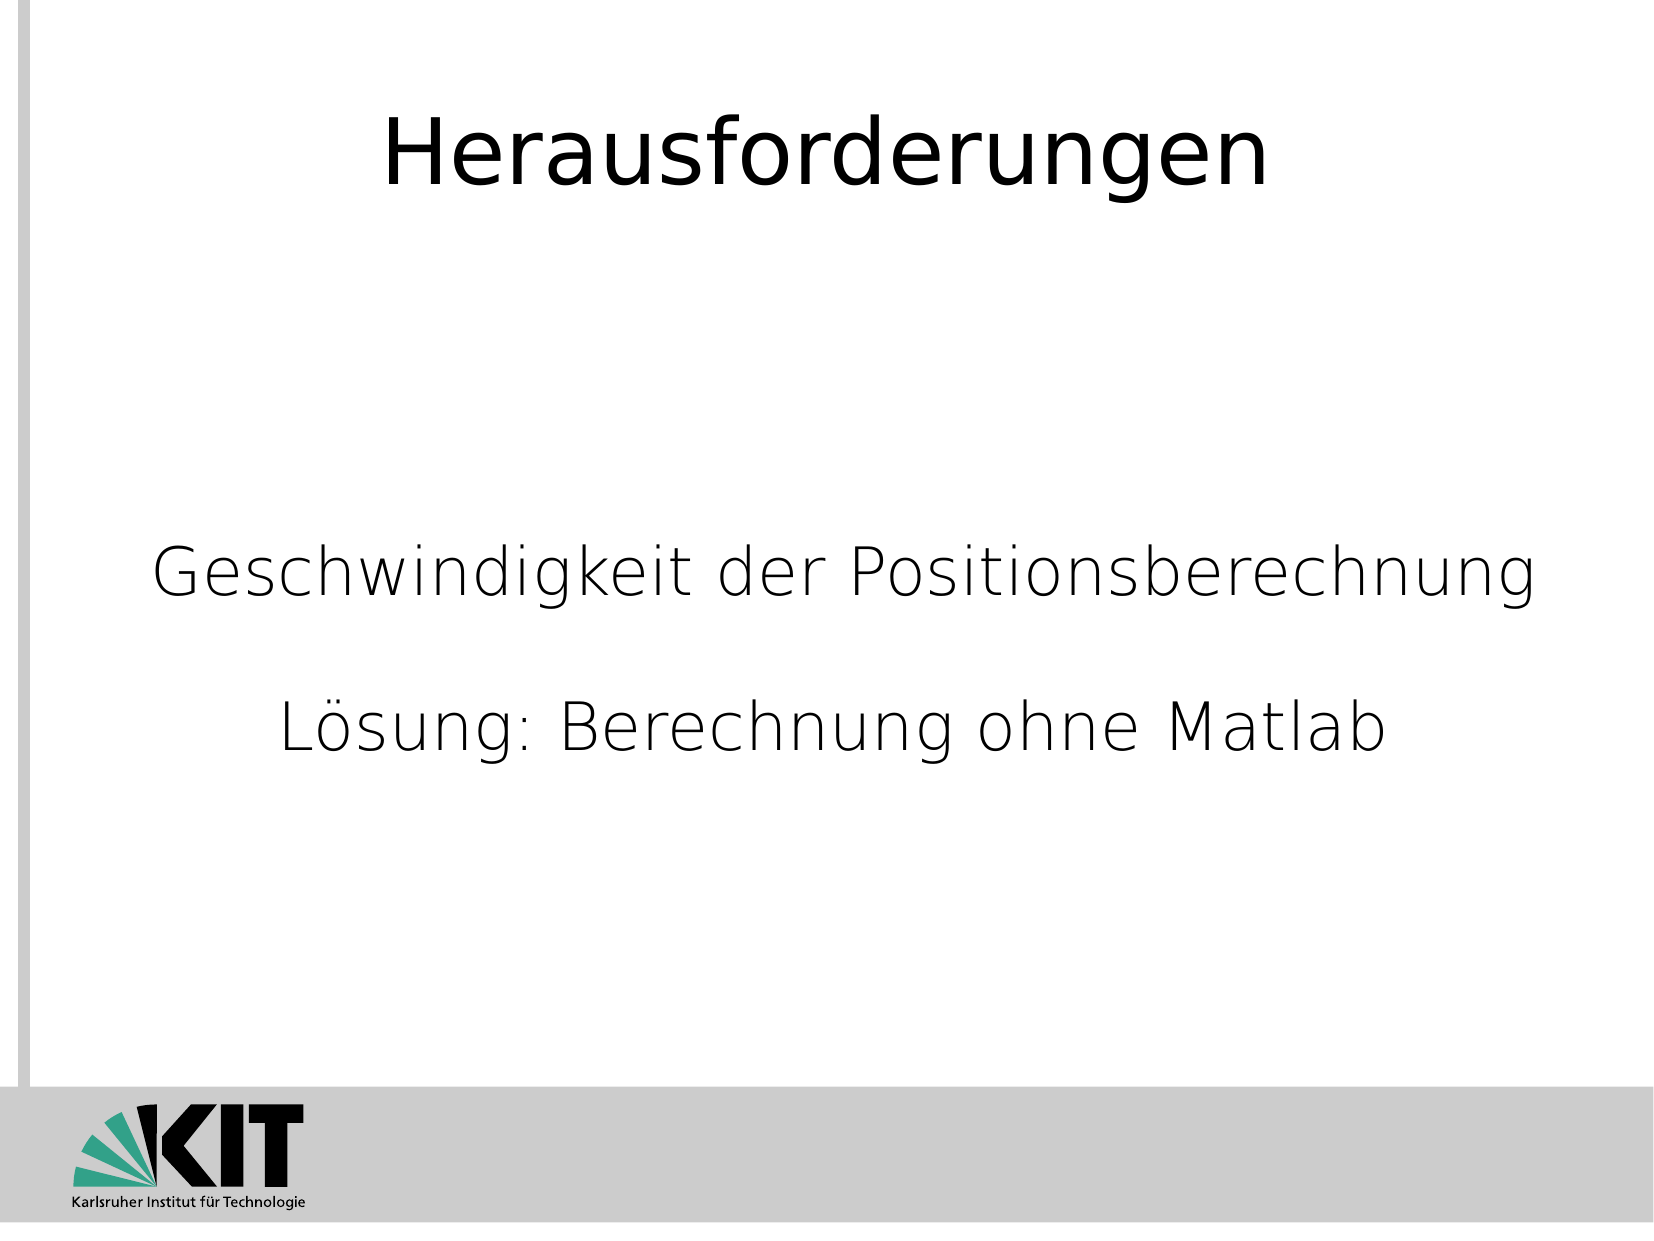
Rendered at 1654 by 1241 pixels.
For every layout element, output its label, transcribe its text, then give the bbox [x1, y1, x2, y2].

subtitle Geschwindigkeit der Positionsberechnung Lösung: Berechnung ohne Matlab [82, 290, 1571, 1010]
title Herausforderungen [82, 49, 1571, 257]
text_box [0, 1086, 1654, 1223]
picture [70, 1098, 308, 1217]
